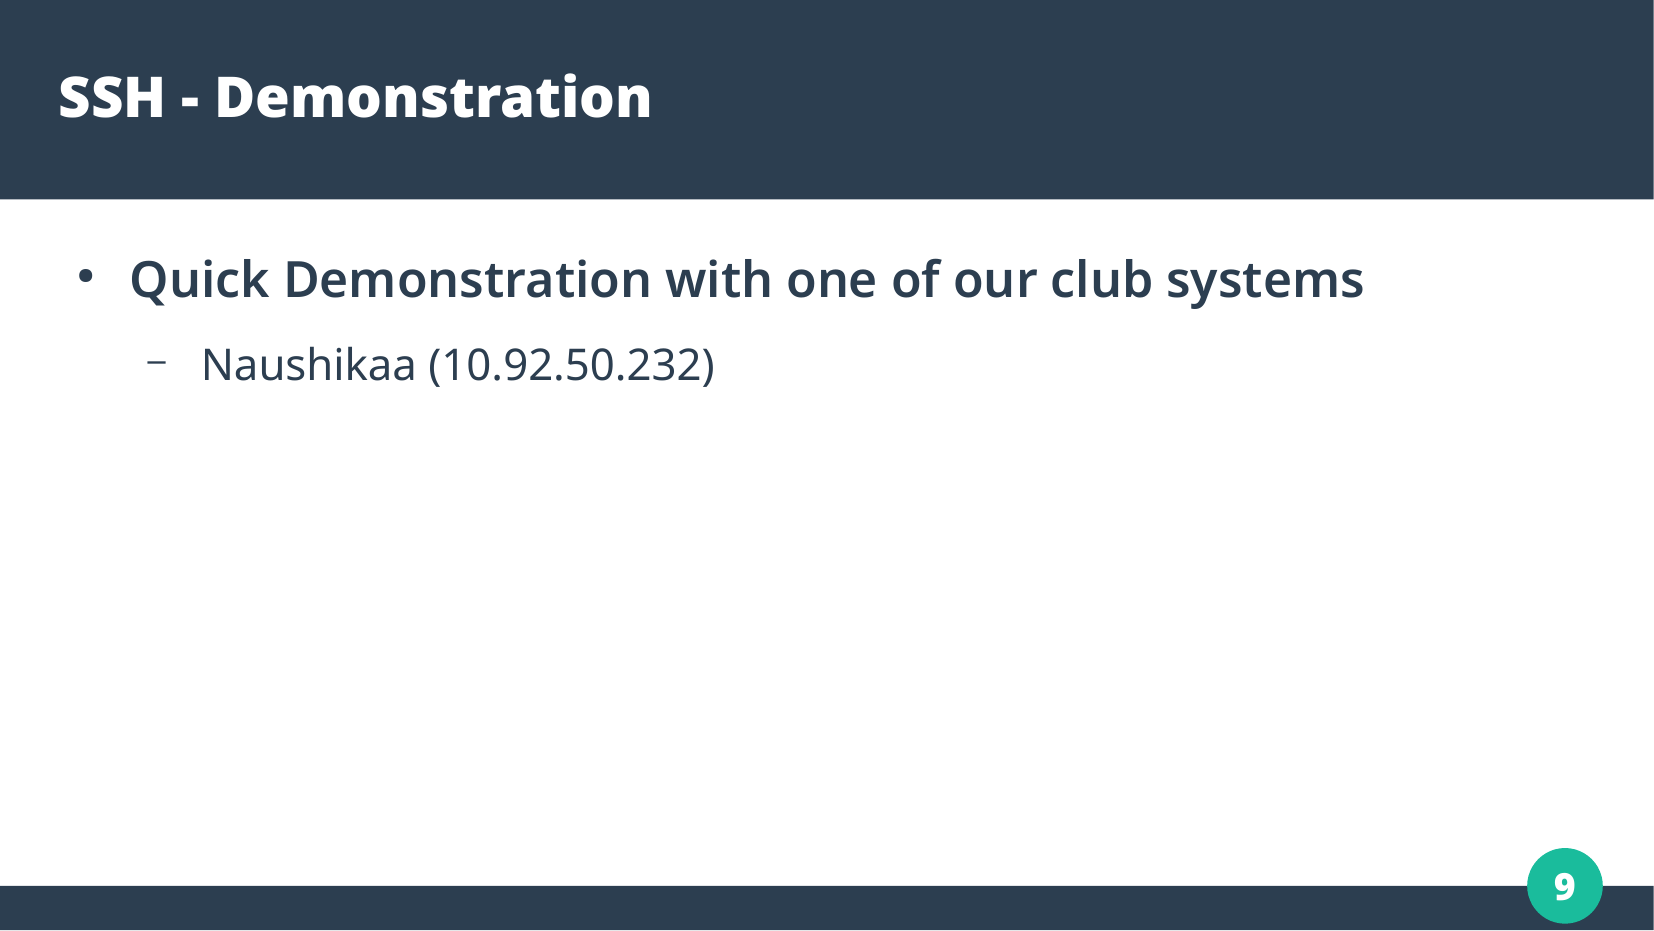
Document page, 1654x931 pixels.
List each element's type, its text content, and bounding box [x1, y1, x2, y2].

list Quick Demonstration with one of our club systems Naushikaa (10.92.50.232) [59, 243, 1595, 864]
title SSH - Demonstration [59, 37, 1595, 155]
